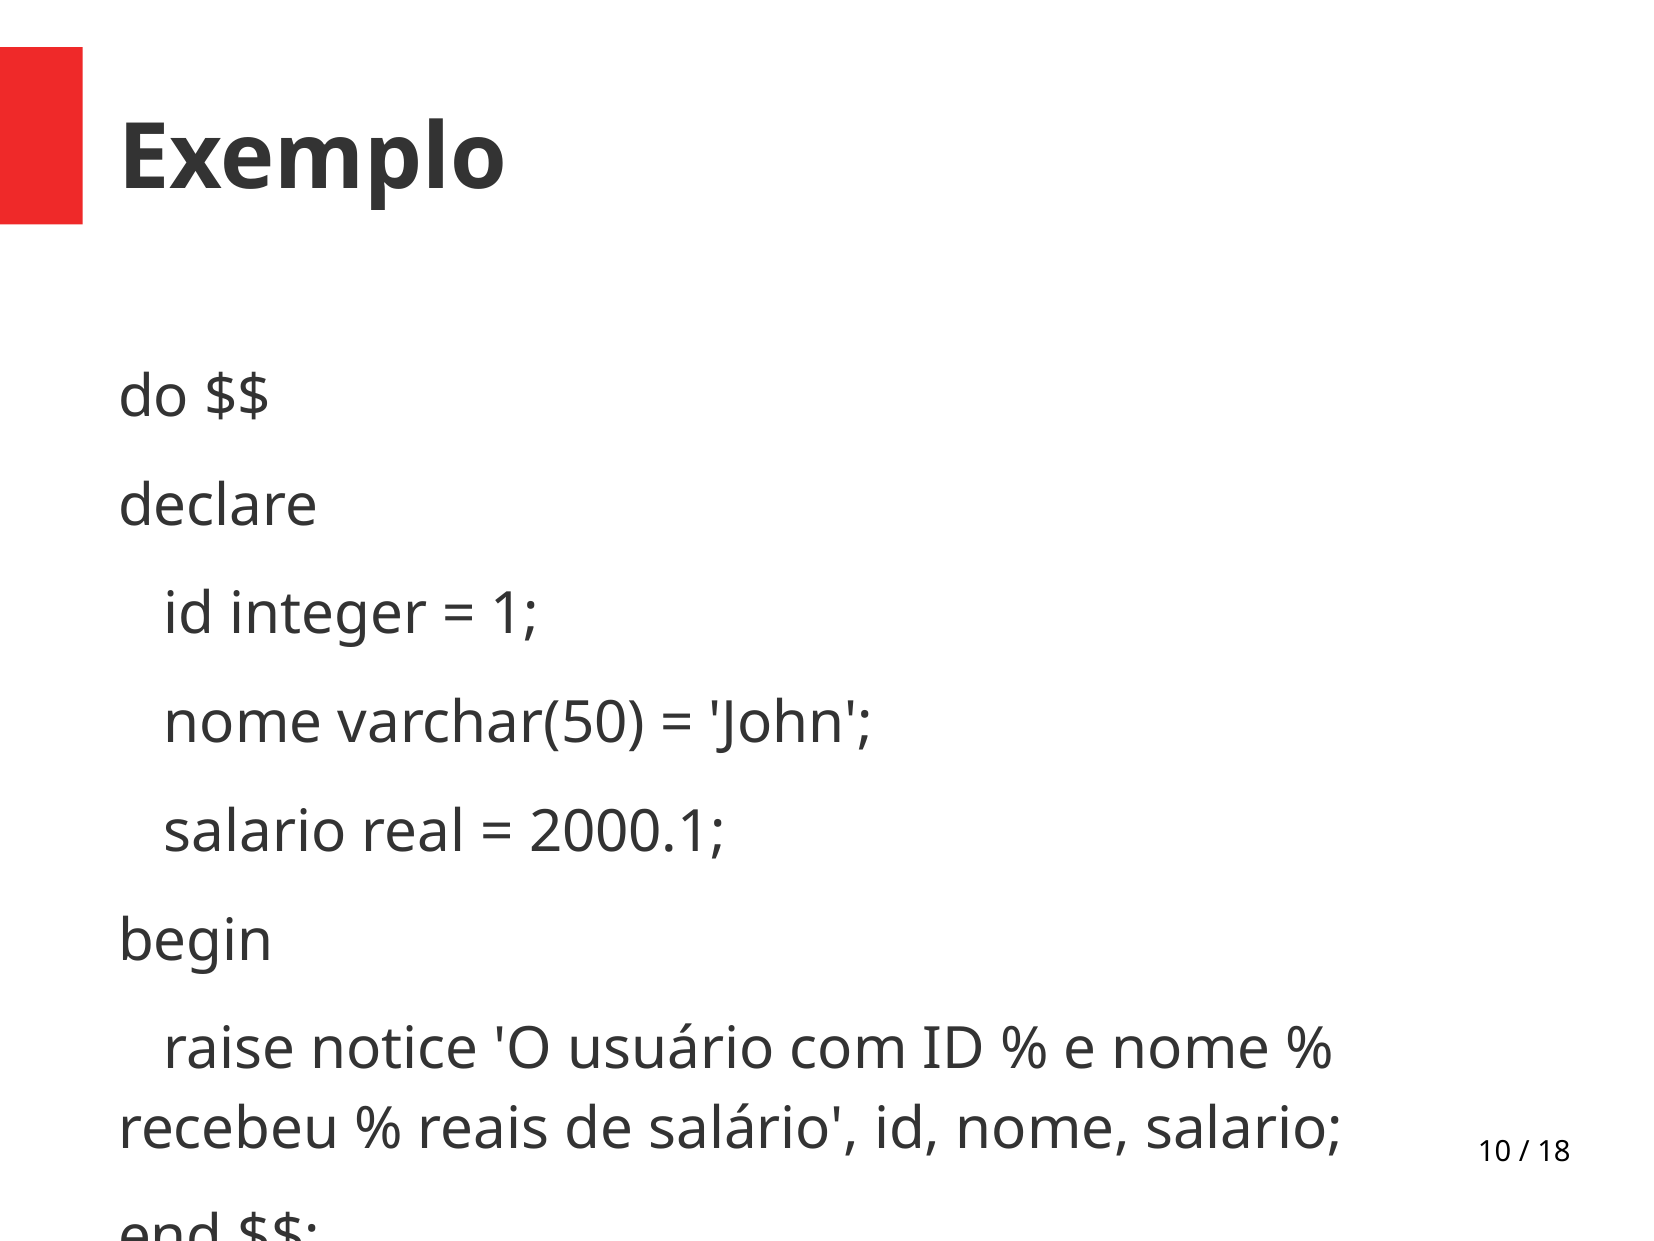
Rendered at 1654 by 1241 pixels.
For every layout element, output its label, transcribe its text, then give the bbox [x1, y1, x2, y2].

list do $$ declare id integer = 1; nome varchar(50) = 'John'; salario real = 2000.1; begin raise notice 'O usuário com ID % e nome % recebeu % reais de salário', id, nome, salario; end $$; [118, 354, 1536, 1074]
title Exemplo [118, 49, 1571, 257]
